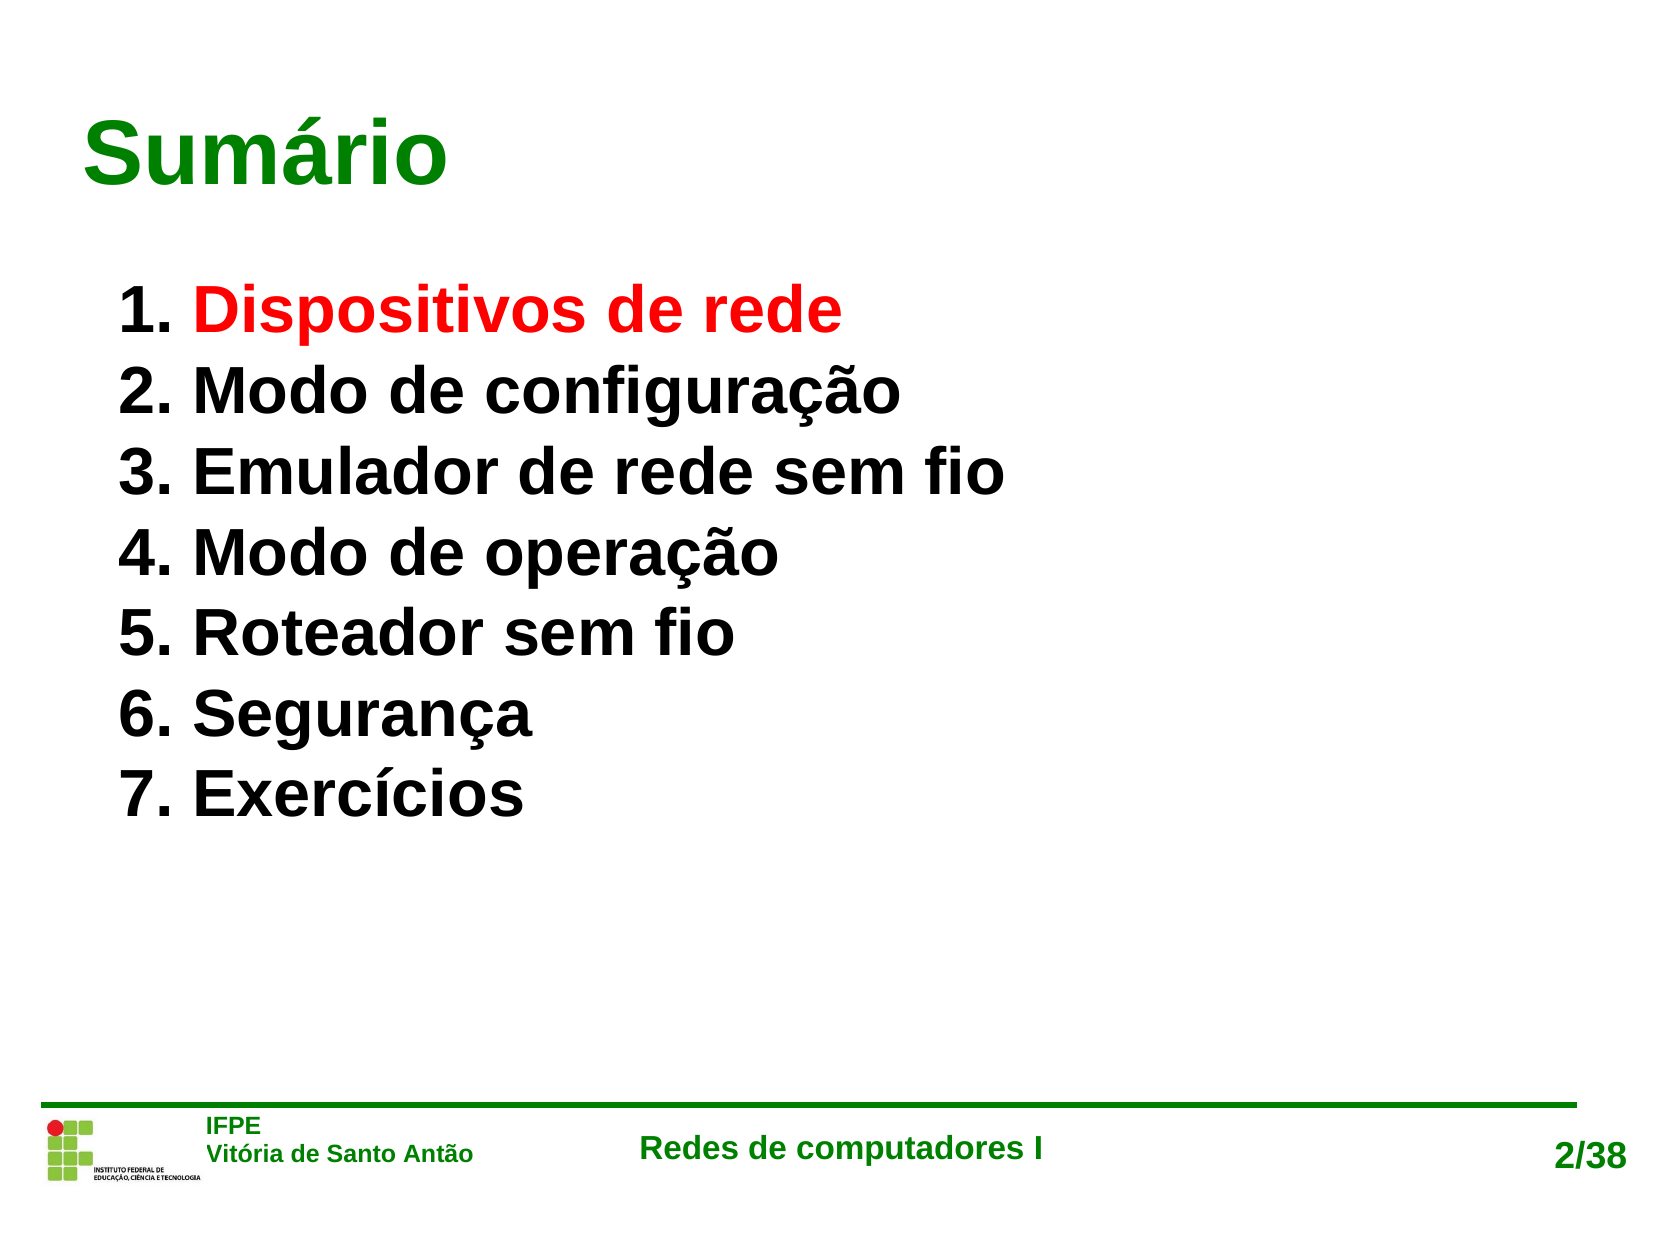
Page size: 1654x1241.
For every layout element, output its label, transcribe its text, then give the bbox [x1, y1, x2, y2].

list Dispositivos de rede Modo de configuração Emulador de rede sem fio Modo de operação Roteador sem fio Segurança Exercícios [82, 272, 1571, 1091]
picture [39, 1111, 207, 1191]
title Sumário [82, 49, 1571, 257]
